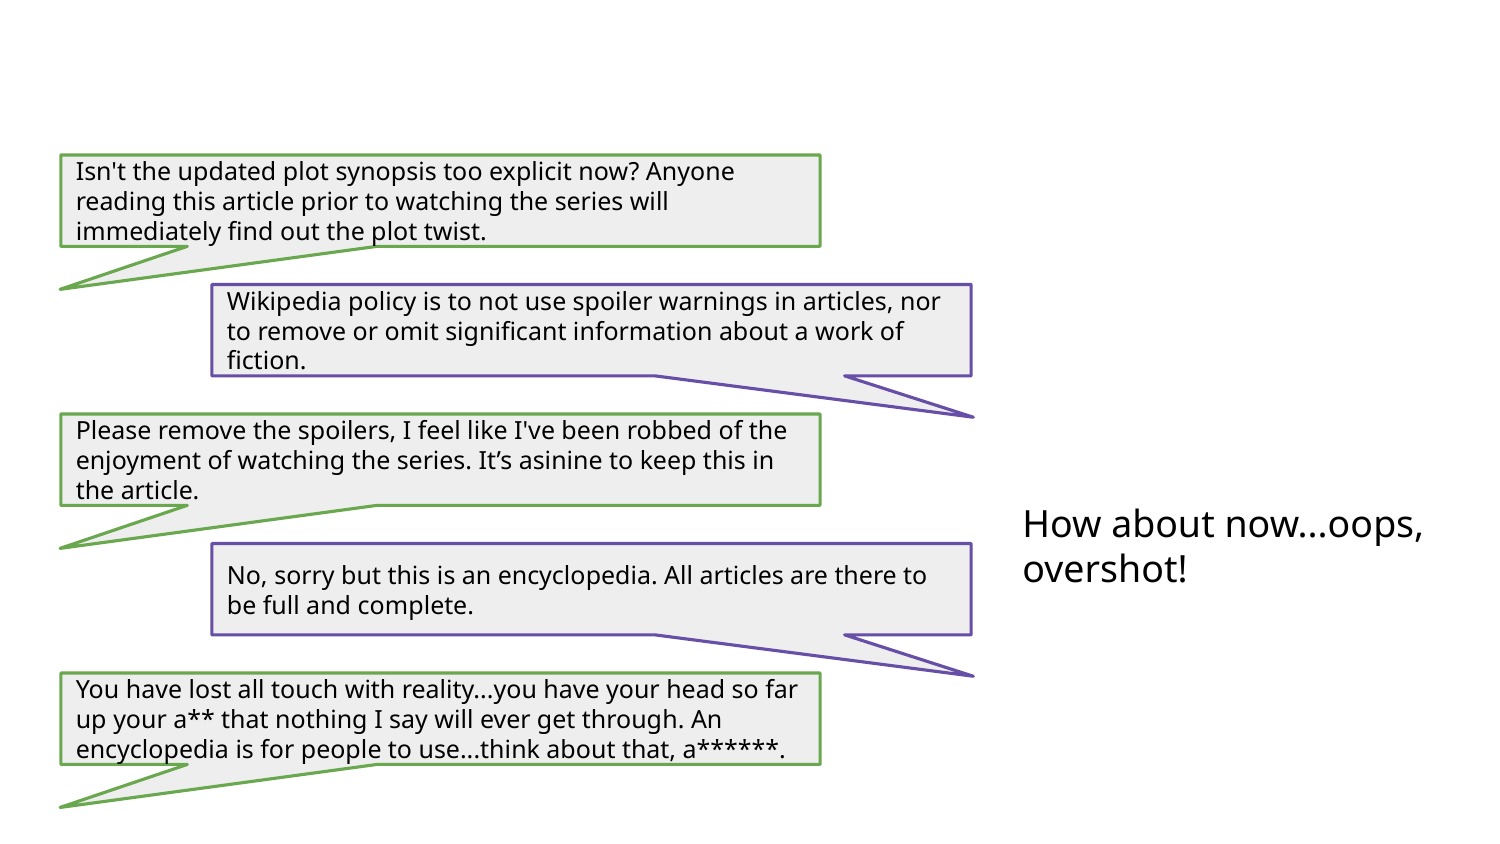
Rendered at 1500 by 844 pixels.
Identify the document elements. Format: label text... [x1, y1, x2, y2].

text_box Wikipedia policy is to not use spoiler warnings in articles, nor to remove or omit significant information about a work of fiction. [211, 284, 974, 418]
text_box You have lost all touch with reality...you have your head so far up your a** that nothing I say will ever get through. An encyclopedia is for people to use...think about that, a******. [60, 673, 821, 808]
text_box Please remove the spoilers, I feel like I've been robbed of the enjoyment of watching the series. It’s asinine to keep this in the article. [60, 413, 821, 549]
text_box How about now...oops, overshot! [1007, 484, 1453, 635]
text_box Isn't the updated plot synopsis too explicit now? Anyone reading this article prior to watching the series will immediately find out the plot twist. [60, 154, 821, 290]
text_box No, sorry but this is an encyclopedia. All articles are there to be full and complete. [211, 543, 974, 677]
